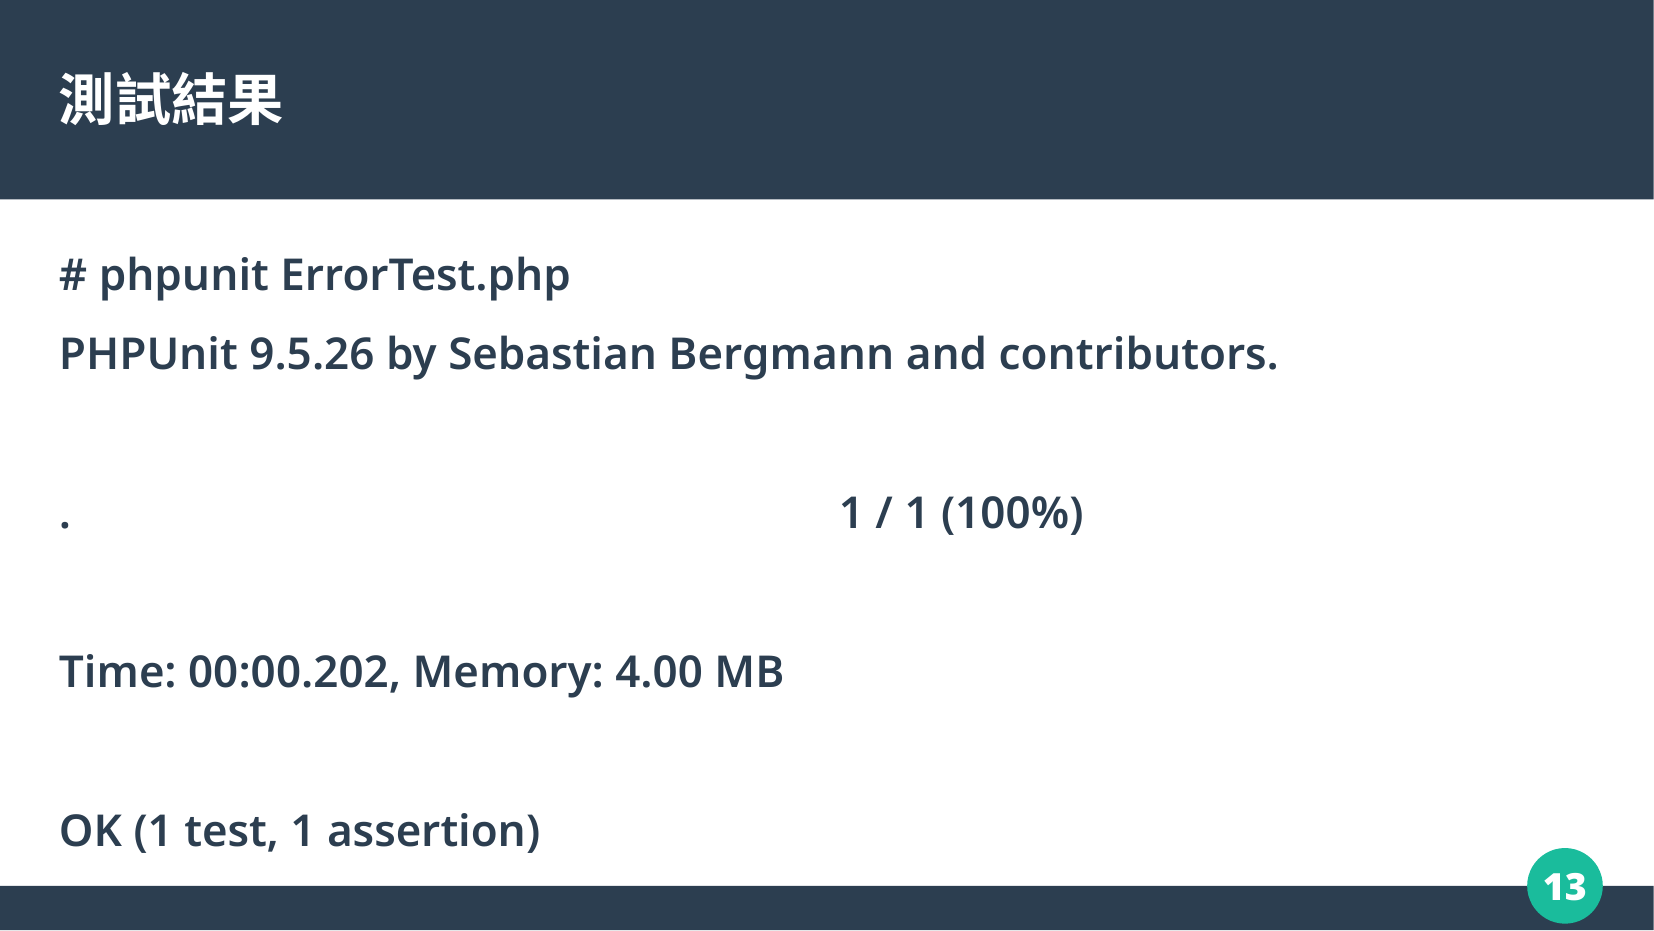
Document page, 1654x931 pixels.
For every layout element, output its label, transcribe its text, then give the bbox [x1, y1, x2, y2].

title 測試結果 [59, 37, 1595, 155]
list # phpunit ErrorTest.php PHPUnit 9.5.26 by Sebastian Bergmann and contributors. . 1 / 1 (100%) Time: 00:00.202, Memory: 4.00 MB OK (1 test, 1 assertion) [59, 243, 1595, 864]
